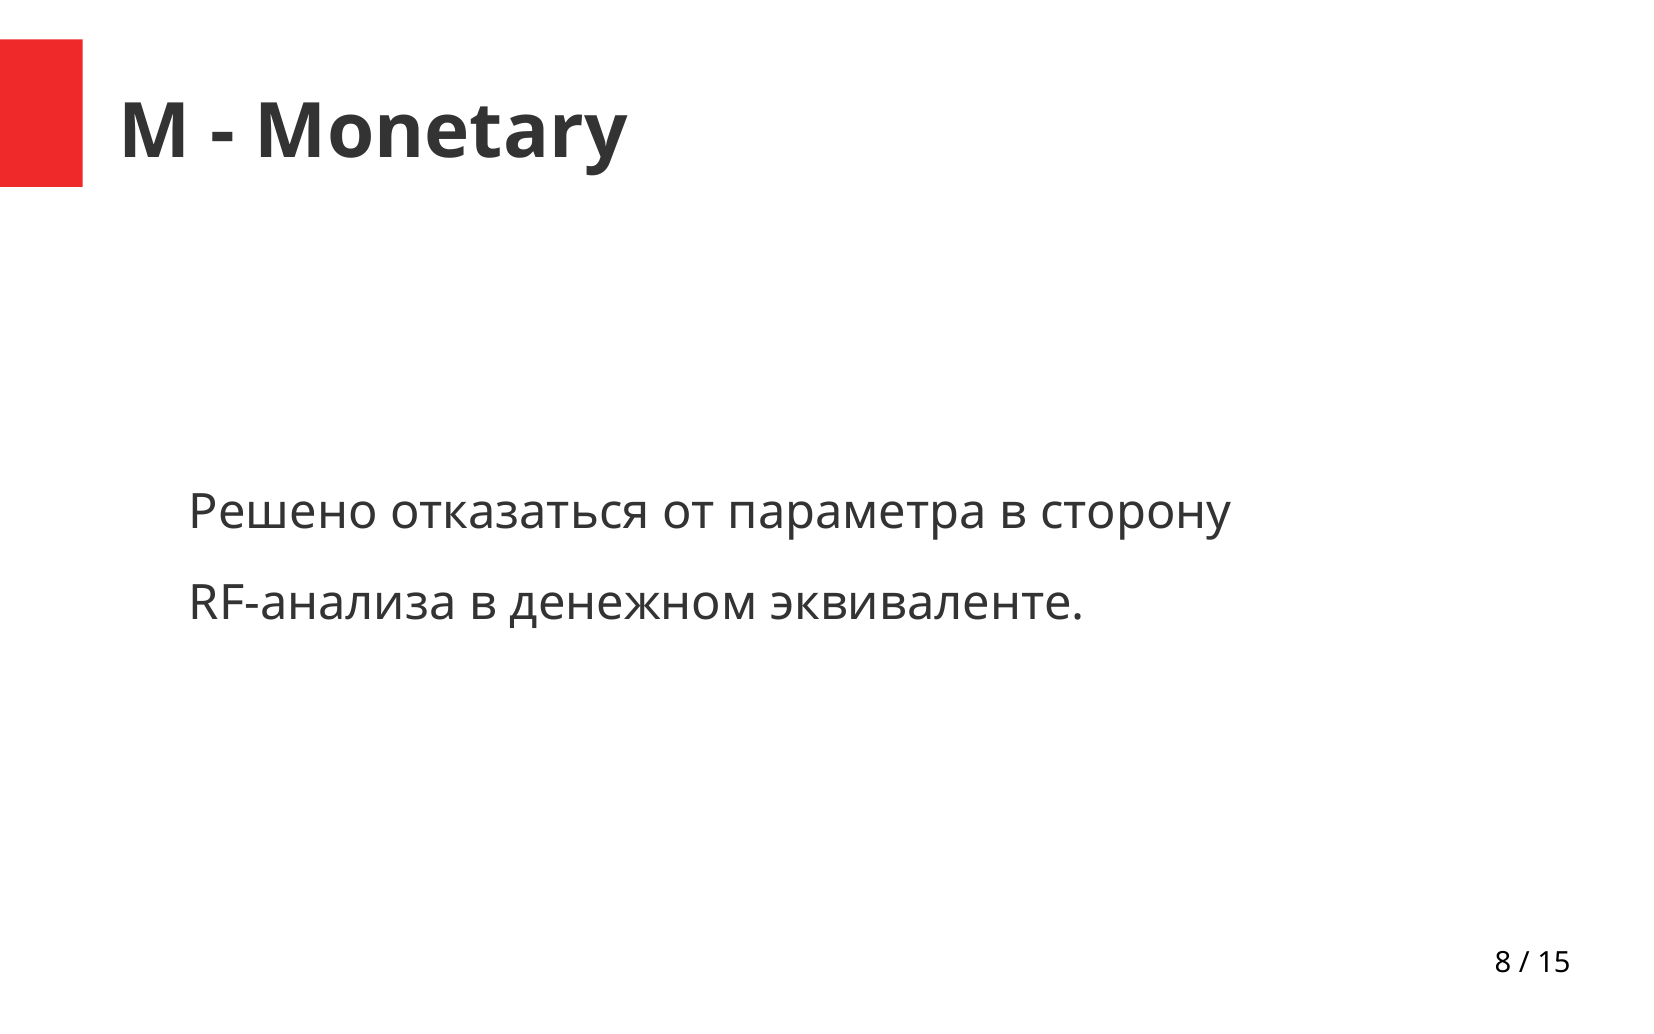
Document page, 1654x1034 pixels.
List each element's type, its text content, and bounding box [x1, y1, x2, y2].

title M - Monetary [118, 41, 1571, 214]
list Решено отказаться от параметра в сторону RF-анализа в денежном эквиваленте. [118, 295, 1536, 895]
